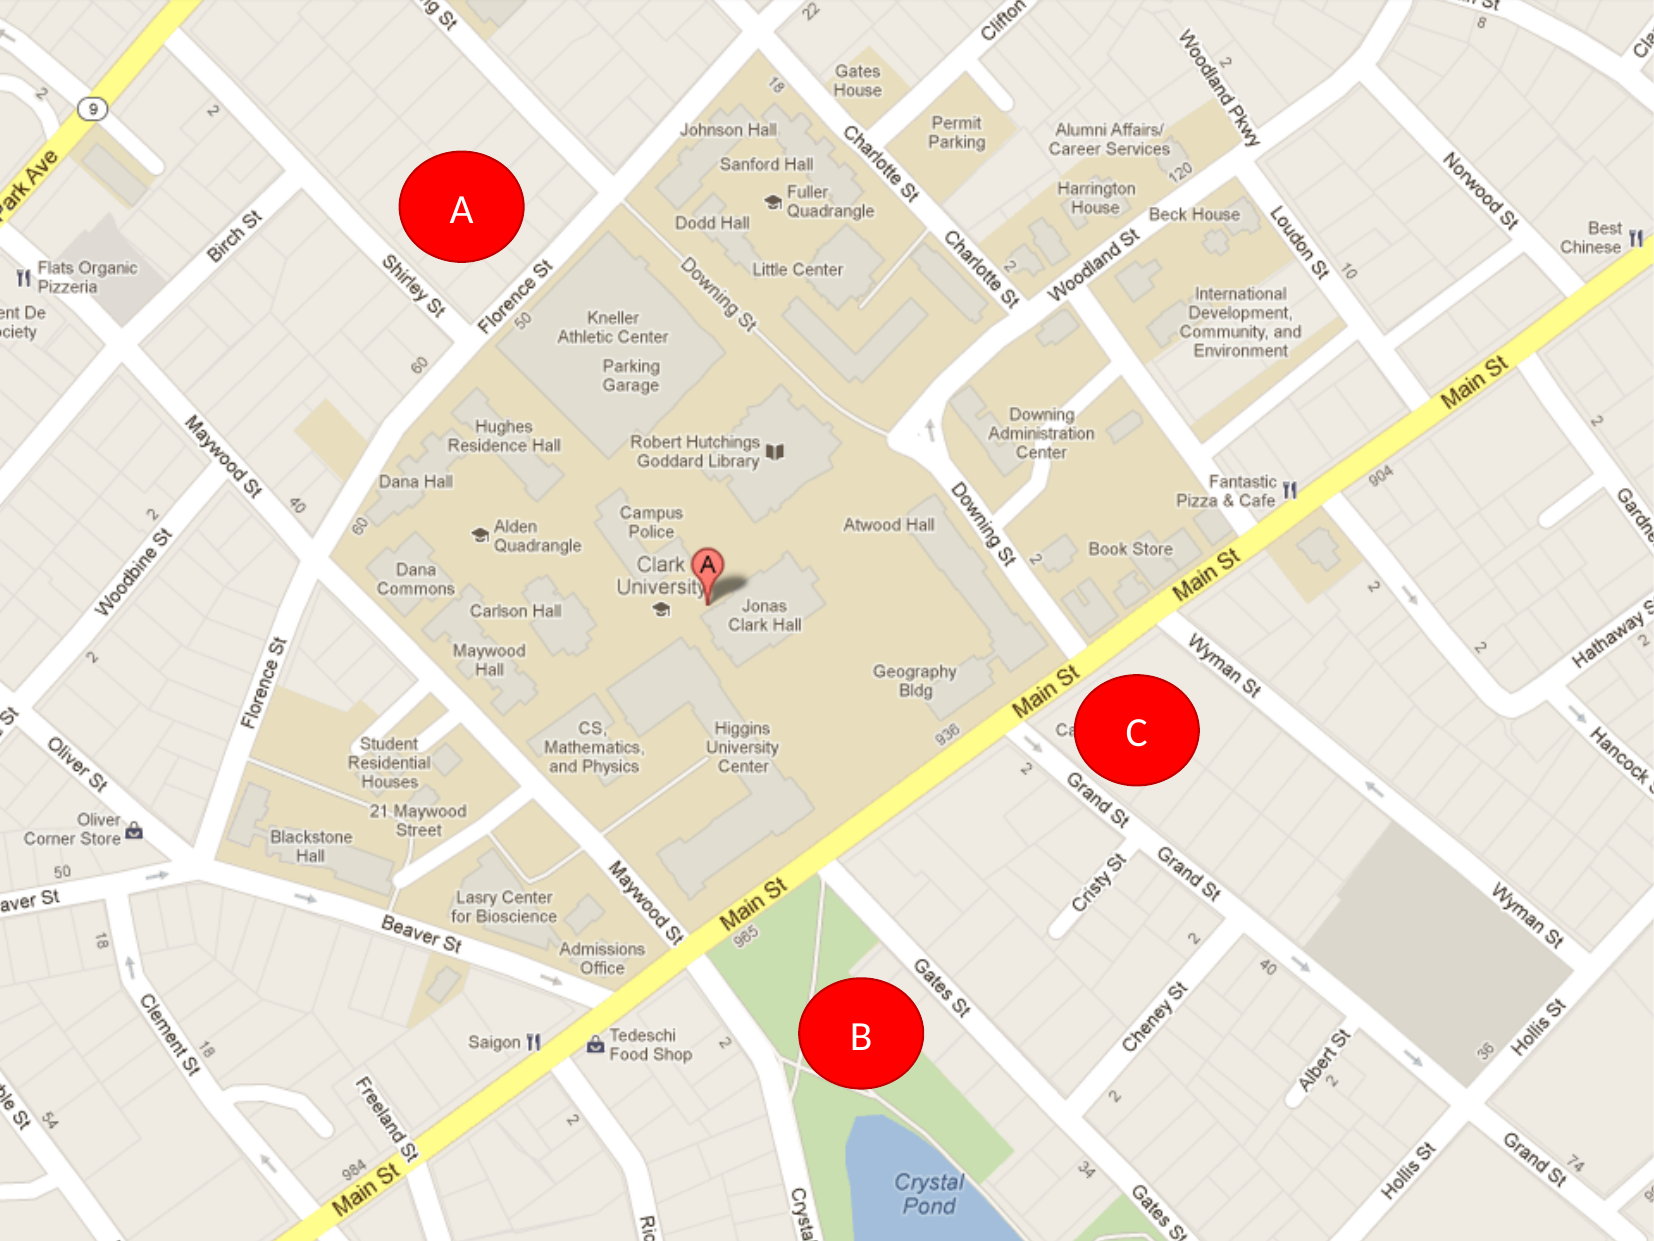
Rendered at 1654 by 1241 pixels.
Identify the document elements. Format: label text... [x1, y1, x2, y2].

text_box B [799, 978, 924, 1089]
text_box A [399, 151, 524, 262]
text_box C [1074, 675, 1199, 786]
picture [0, 0, 1654, 1241]
